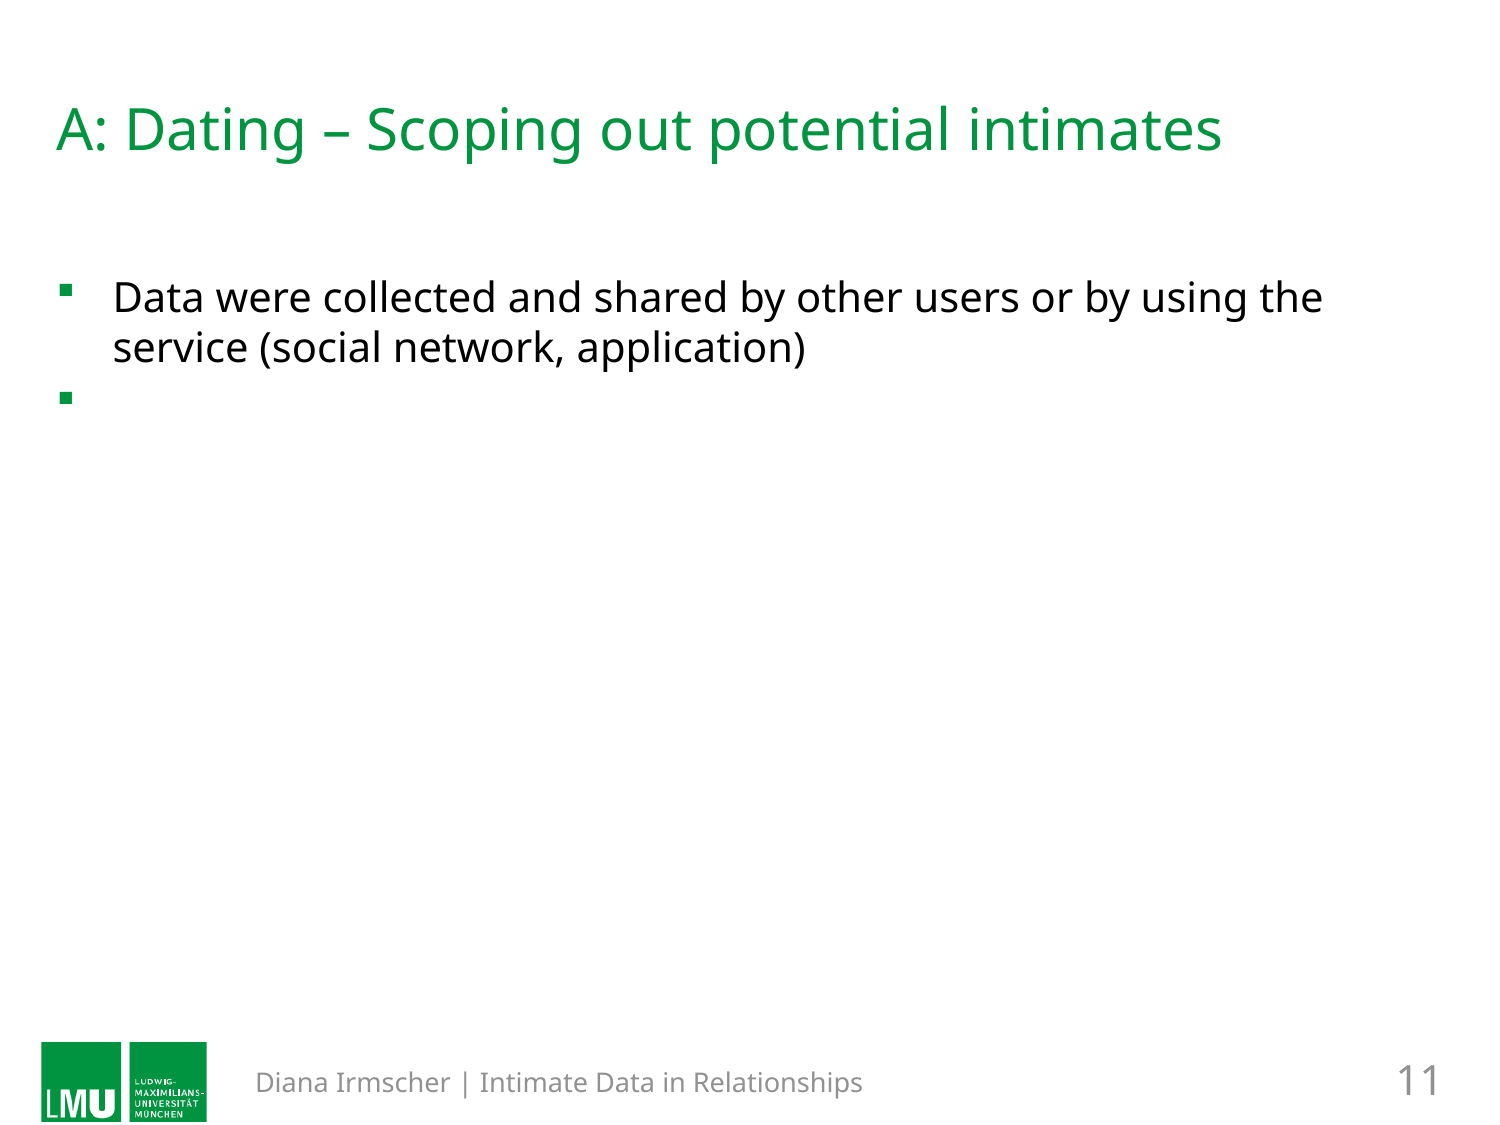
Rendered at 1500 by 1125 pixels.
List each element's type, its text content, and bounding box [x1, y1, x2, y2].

slide_number <Foliennummer> [1014, 1046, 1459, 1117]
title A: Dating – Scoping out potential intimates [41, 37, 1459, 217]
list Data were collected and shared by other users or by using the service (social network, application) [41, 263, 1459, 1007]
footer Diana Irmscher | Intimate Data in Relationships [240, 1046, 963, 1117]
